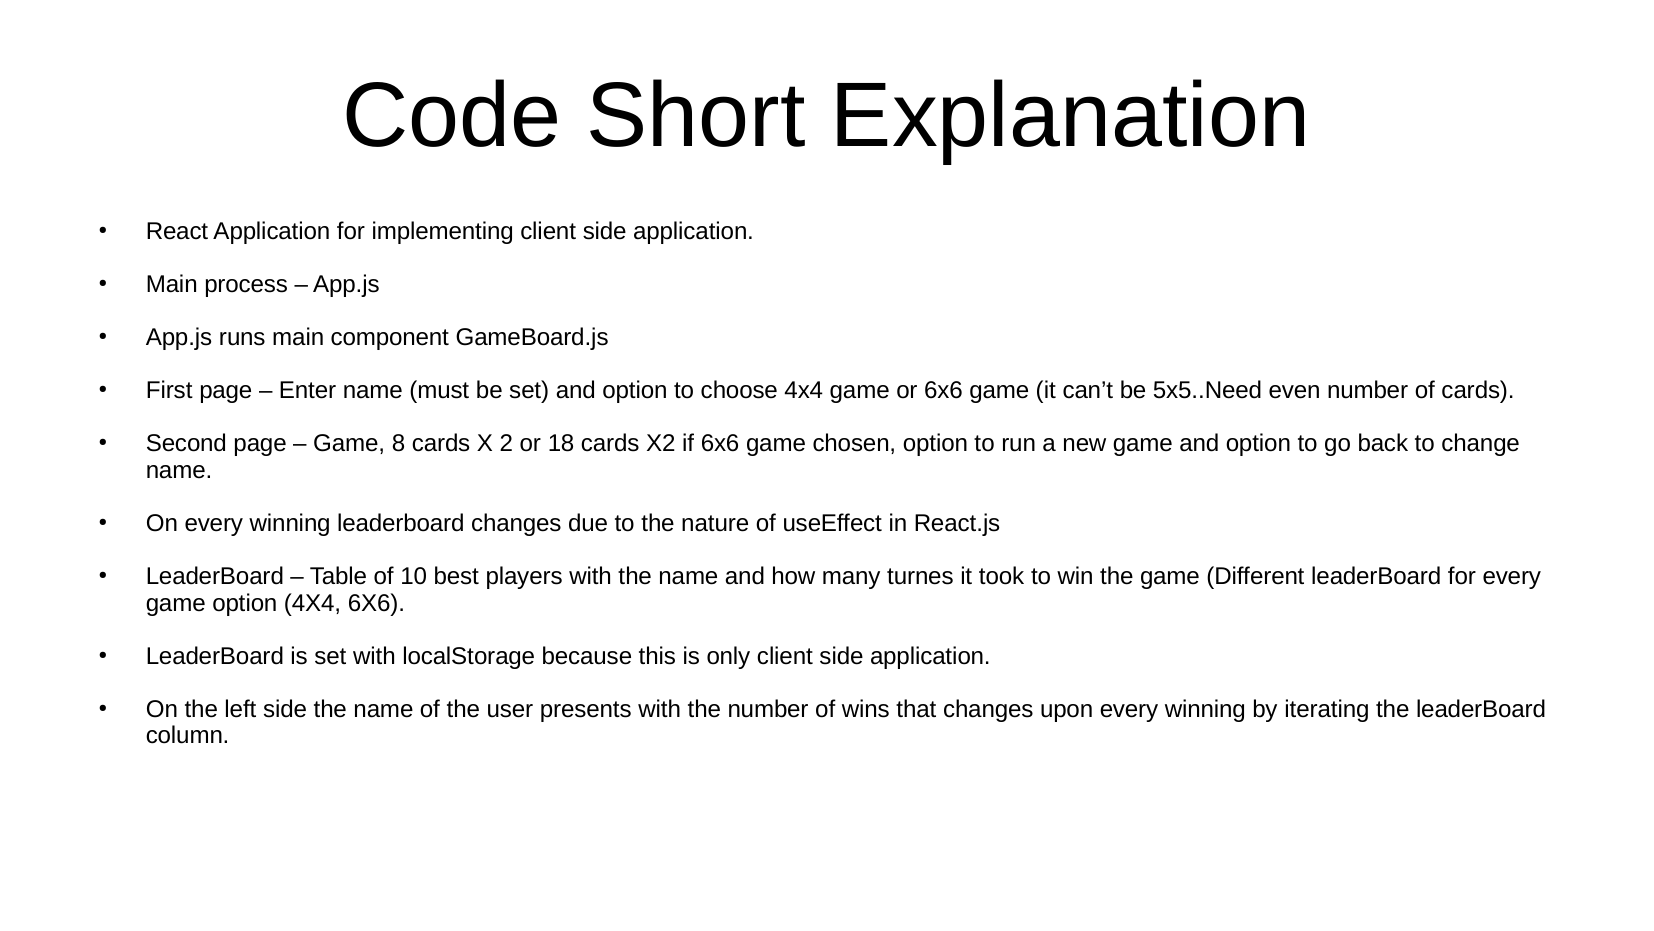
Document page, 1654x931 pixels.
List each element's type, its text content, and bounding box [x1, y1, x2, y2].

title Code Short Explanation [82, 37, 1571, 193]
list React Application for implementing client side application. Main process – App.js App.js runs main component GameBoard.js First page – Enter name (must be set) and option to choose 4x4 game or 6x6 game (it can’t be 5x5..Need even number of cards). Second page – Game, 8 cards X 2 or 18 cards X2 if 6x6 game chosen, option to run a new game and option to go back to change name. On every winning leaderboard changes due to the nature of useEffect in React.js LeaderBoard – Table of 10 best players with the name and how many turnes it took to win the game (Different leaderBoard for every game option (4X4, 6X6). LeaderBoard is set with localStorage because this is only client side application. On the left side the name of the user presents with the number of wins that changes upon every winning by iterating the leaderBoard column. [82, 217, 1571, 758]
